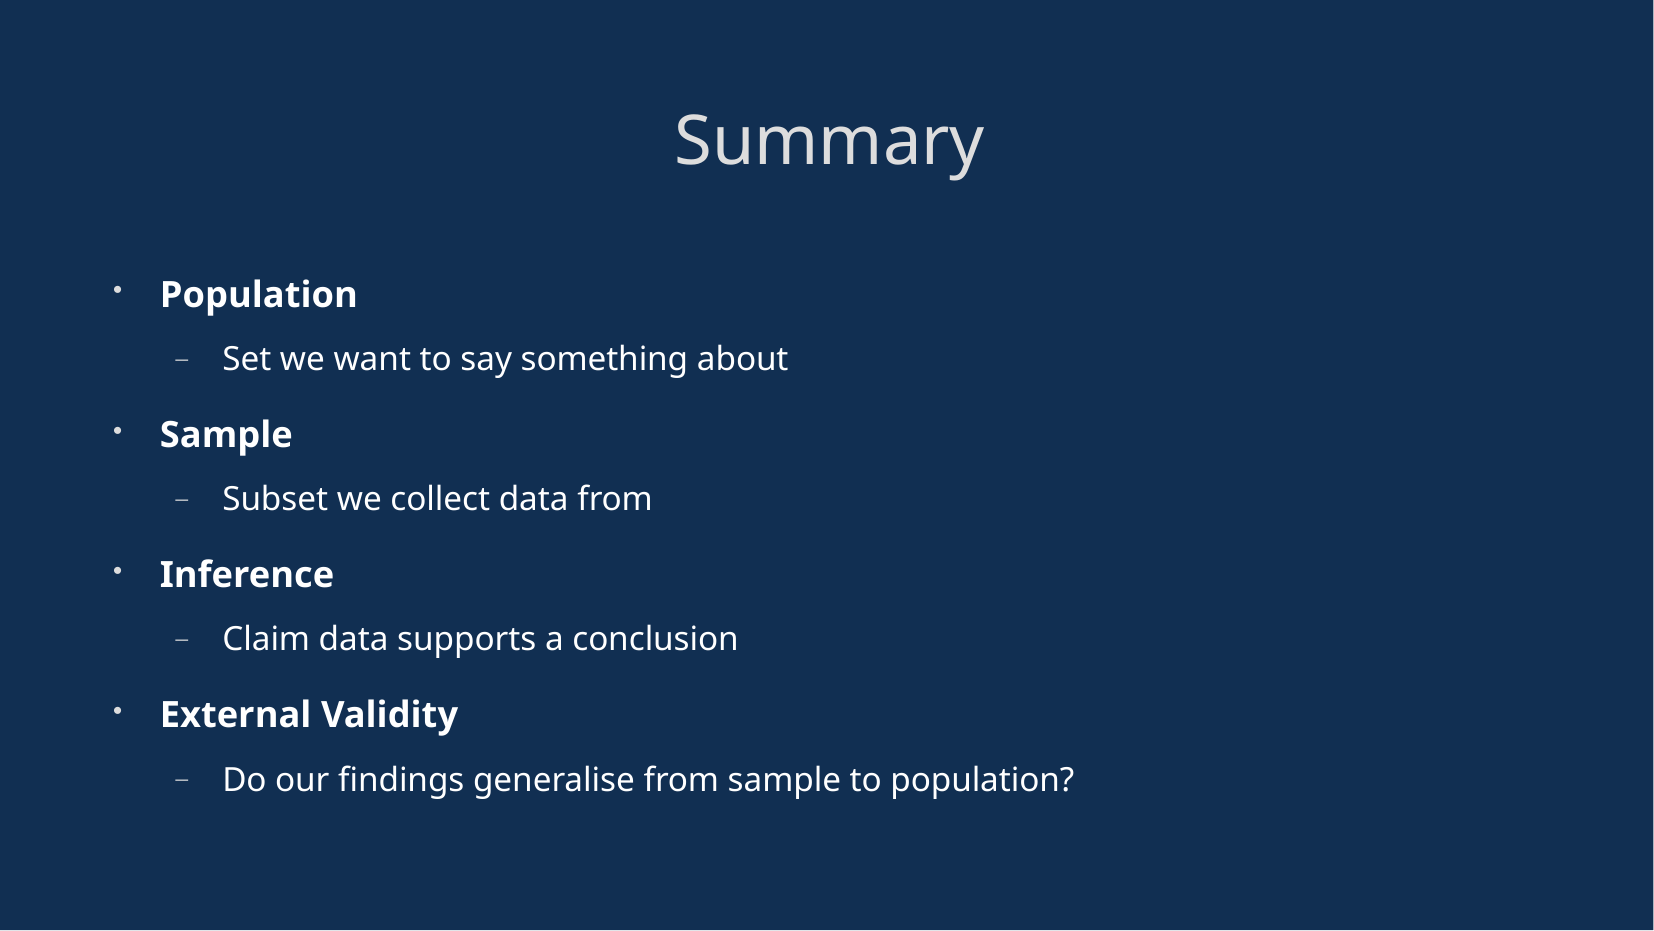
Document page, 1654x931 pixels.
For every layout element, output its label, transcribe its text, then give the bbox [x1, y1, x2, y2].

list Population Set we want to say something about Sample Subset we collect data from Inference Claim data supports a conclusion External Validity Do our findings generalise from sample to population? [97, 268, 1563, 806]
title Summary [97, 56, 1563, 220]
